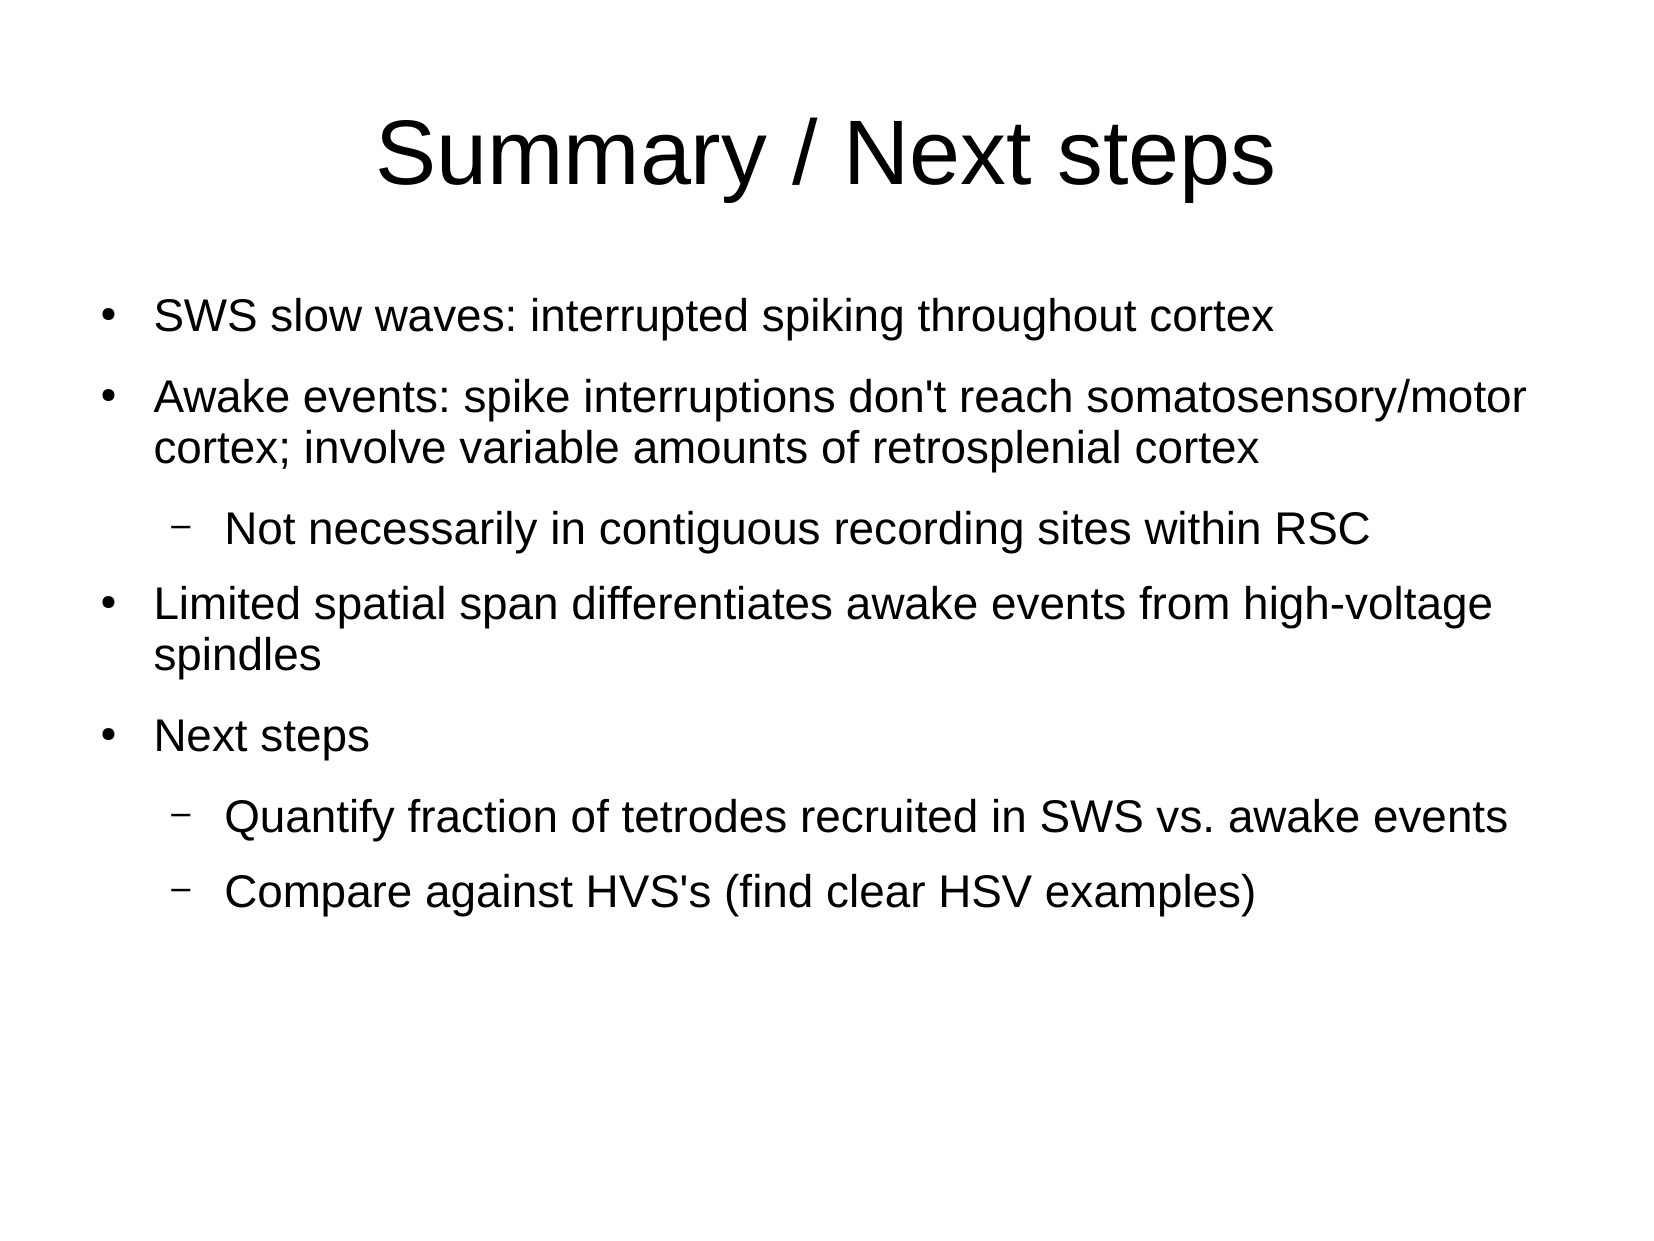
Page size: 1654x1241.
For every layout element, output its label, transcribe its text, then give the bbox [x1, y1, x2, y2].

list SWS slow waves: interrupted spiking throughout cortex Awake events: spike interruptions don't reach somatosensory/motor cortex; involve variable amounts of retrosplenial cortex Not necessarily in contiguous recording sites within RSC Limited spatial span differentiates awake events from high-voltage spindles Next steps Quantify fraction of tetrodes recruited in SWS vs. awake events Compare against HVS's (find clear HSV examples) [82, 290, 1538, 1010]
title Summary / Next steps [82, 49, 1571, 257]
